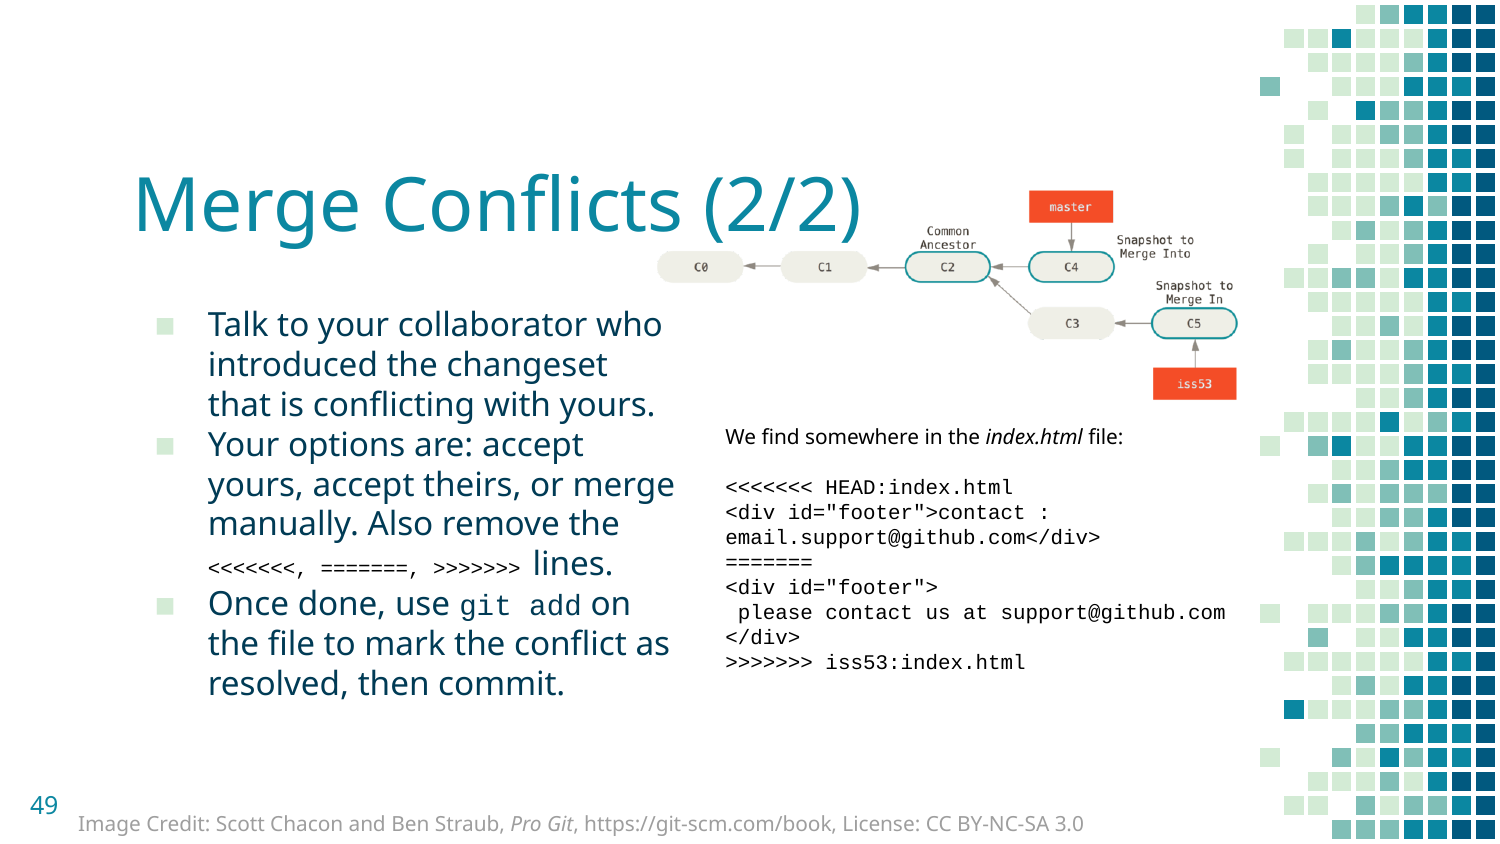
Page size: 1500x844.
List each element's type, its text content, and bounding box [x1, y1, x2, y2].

text_box We find somewhere in the index.html file: <<<<<<< HEAD:index.html <div id="footer">contact : email.support@github.com</div> ======= <div id="footer"> please contact us at support@github.com </div> >>>>>>> iss53:index.html [710, 408, 1304, 714]
list Talk to your collaborator who introduced the changeset that is conflicting with yours. Your options are: accept yours, accept theirs, or merge manually. Also remove the <<<<<<<, =======, >>>>>>> lines. Once done, use git add on the file to mark the conflict as resolved, then commit. [117, 287, 695, 796]
title Merge Conflicts (2/2) [117, 121, 1227, 262]
slide_number <number> [15, 774, 105, 839]
picture [645, 123, 1248, 410]
text_box Image Credit: Scott Chacon and Ben Straub, Pro Git, https://git-scm.com/book, License: CC BY-NC-SA 3.0 [63, 795, 1146, 844]
